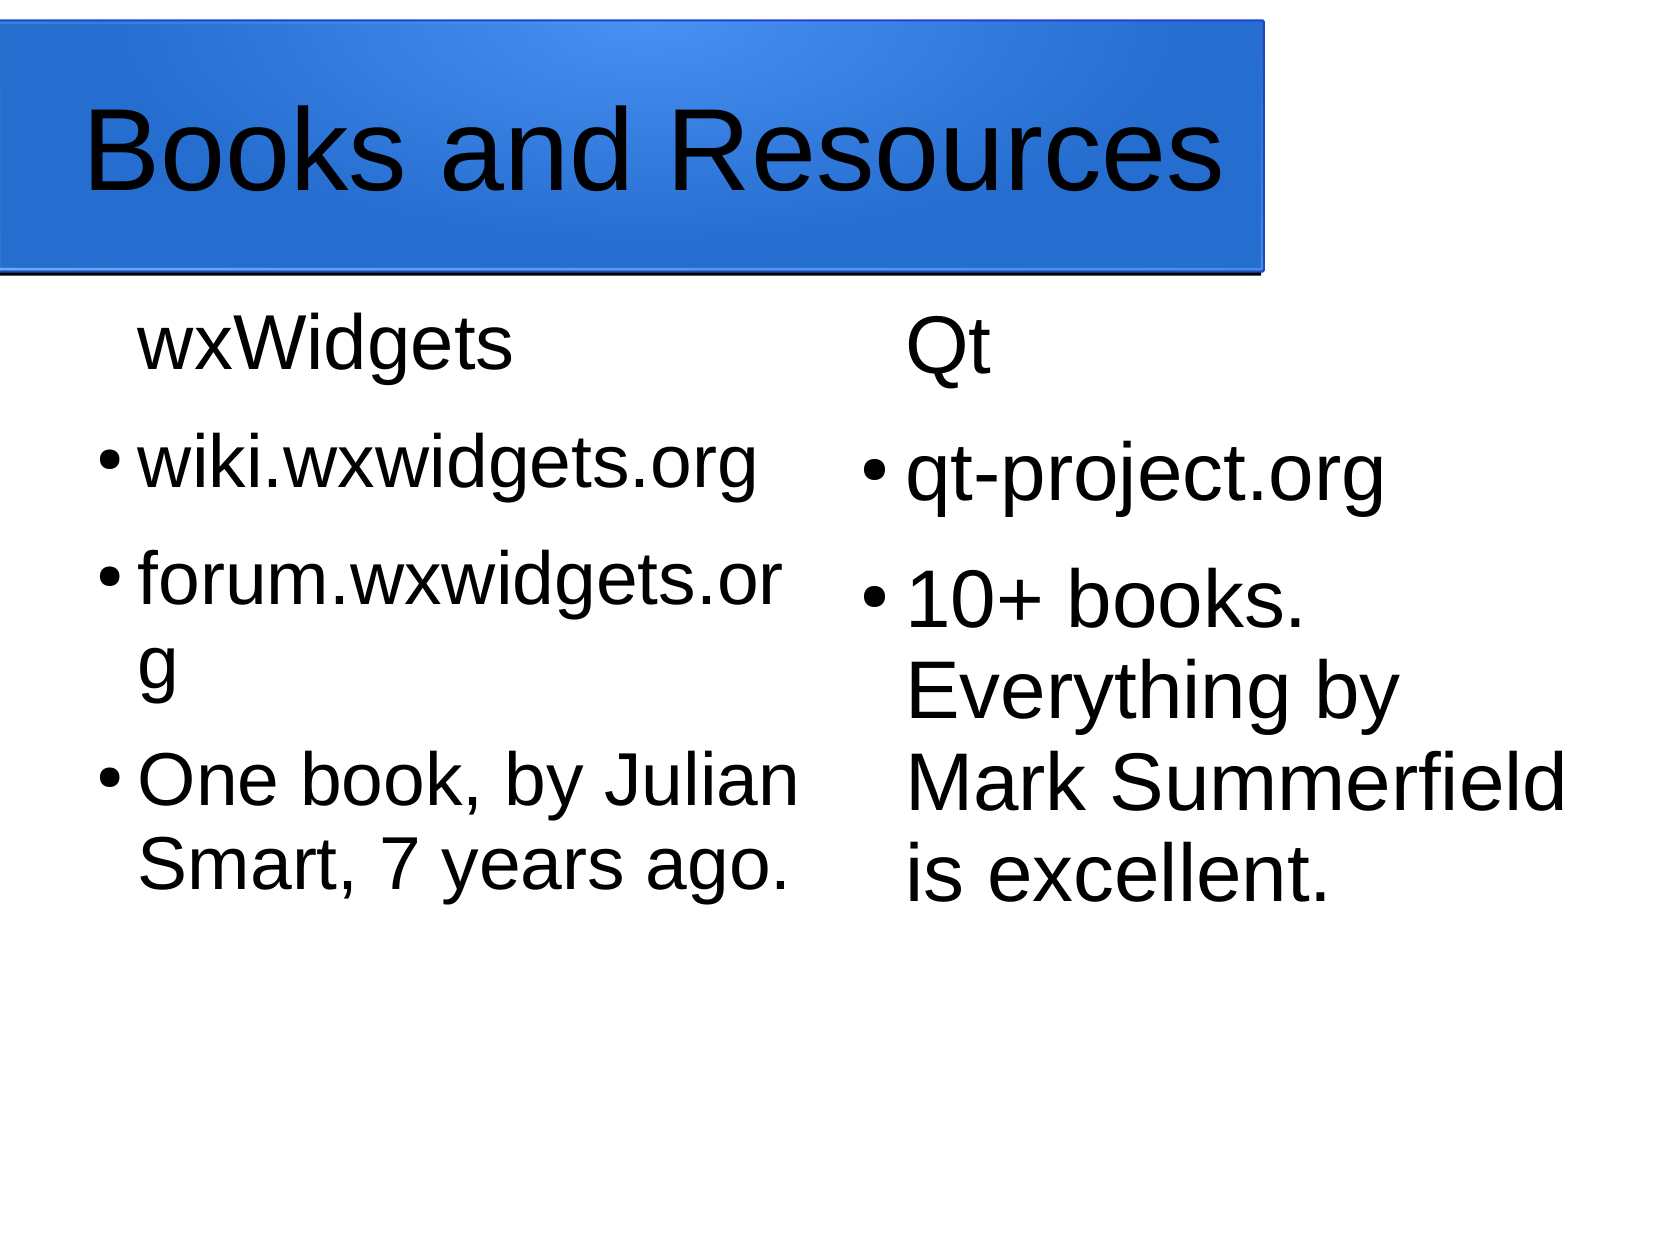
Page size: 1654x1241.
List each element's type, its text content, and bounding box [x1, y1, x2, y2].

title Books and Resources [82, 47, 1235, 252]
list wxWidgets wiki.wxwidgets.org forum.wxwidgets.org One book, by Julian Smart, 7 years ago. [82, 299, 809, 1019]
list Qt qt-project.org 10+ books. Everything by Mark Summerfield is excellent. [845, 299, 1572, 1019]
